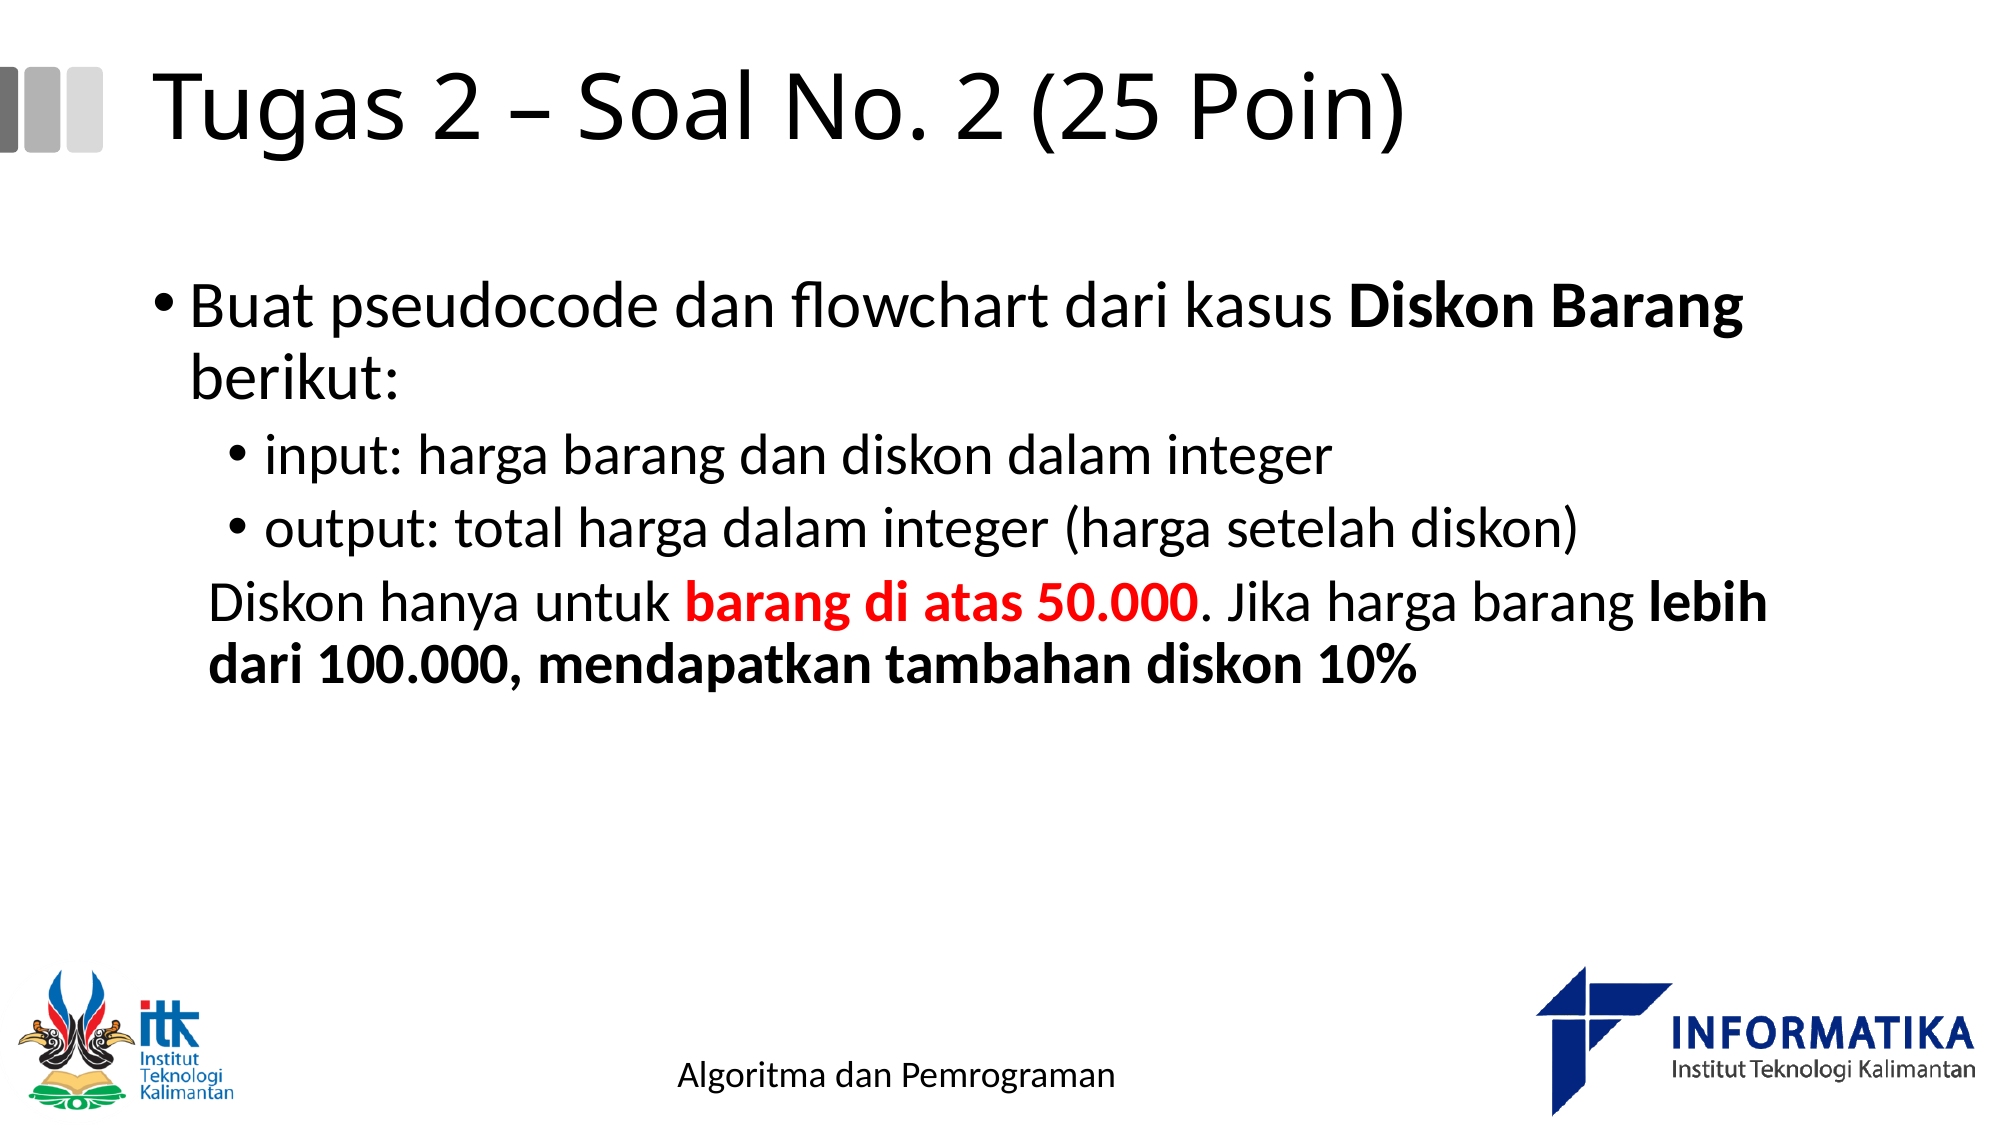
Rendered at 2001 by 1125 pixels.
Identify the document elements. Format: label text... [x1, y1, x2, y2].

text_box Buat pseudocode dan flowchart dari kasus Diskon Barang berikut: input: harga barang dan diskon dalam integer output: total harga dalam integer (harga setelah diskon) Diskon hanya untuk barang di atas 50.000. Jika harga barang lebih dari 100.000, mendapatkan tambahan diskon 10% [137, 262, 1863, 977]
picture [0, 935, 252, 1125]
text_box Algoritma dan Pemrograman [662, 1042, 1338, 1103]
text_box Tugas 2 – Soal No. 2 (25 Poin) [137, 1, 1863, 219]
picture [1534, 965, 1976, 1118]
